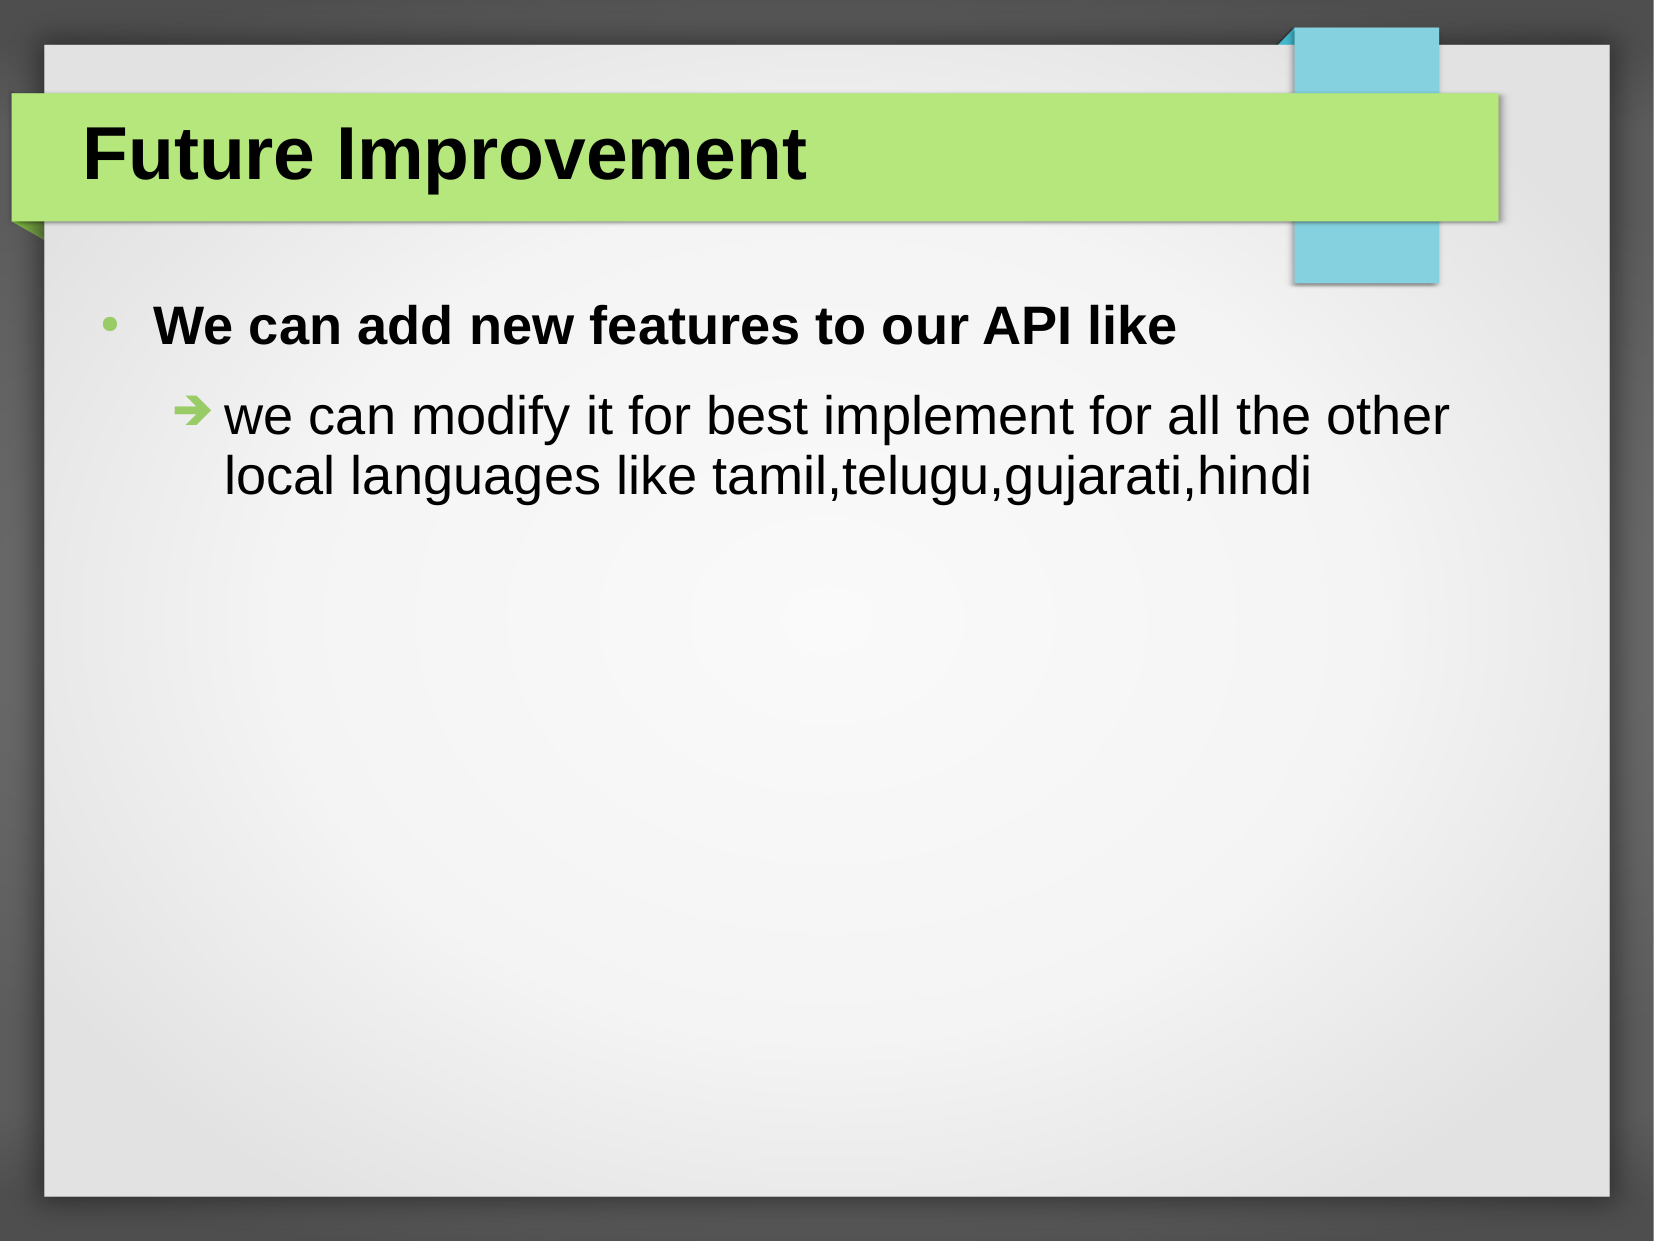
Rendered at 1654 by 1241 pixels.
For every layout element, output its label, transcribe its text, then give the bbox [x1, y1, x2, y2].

title Future Improvement [82, 94, 1264, 213]
list We can add new features to our API like we can modify it for best implement for all the other local languages like tamil,telugu,gujarati,hindi [82, 295, 1571, 1015]
picture [0, 0, 1654, 1241]
